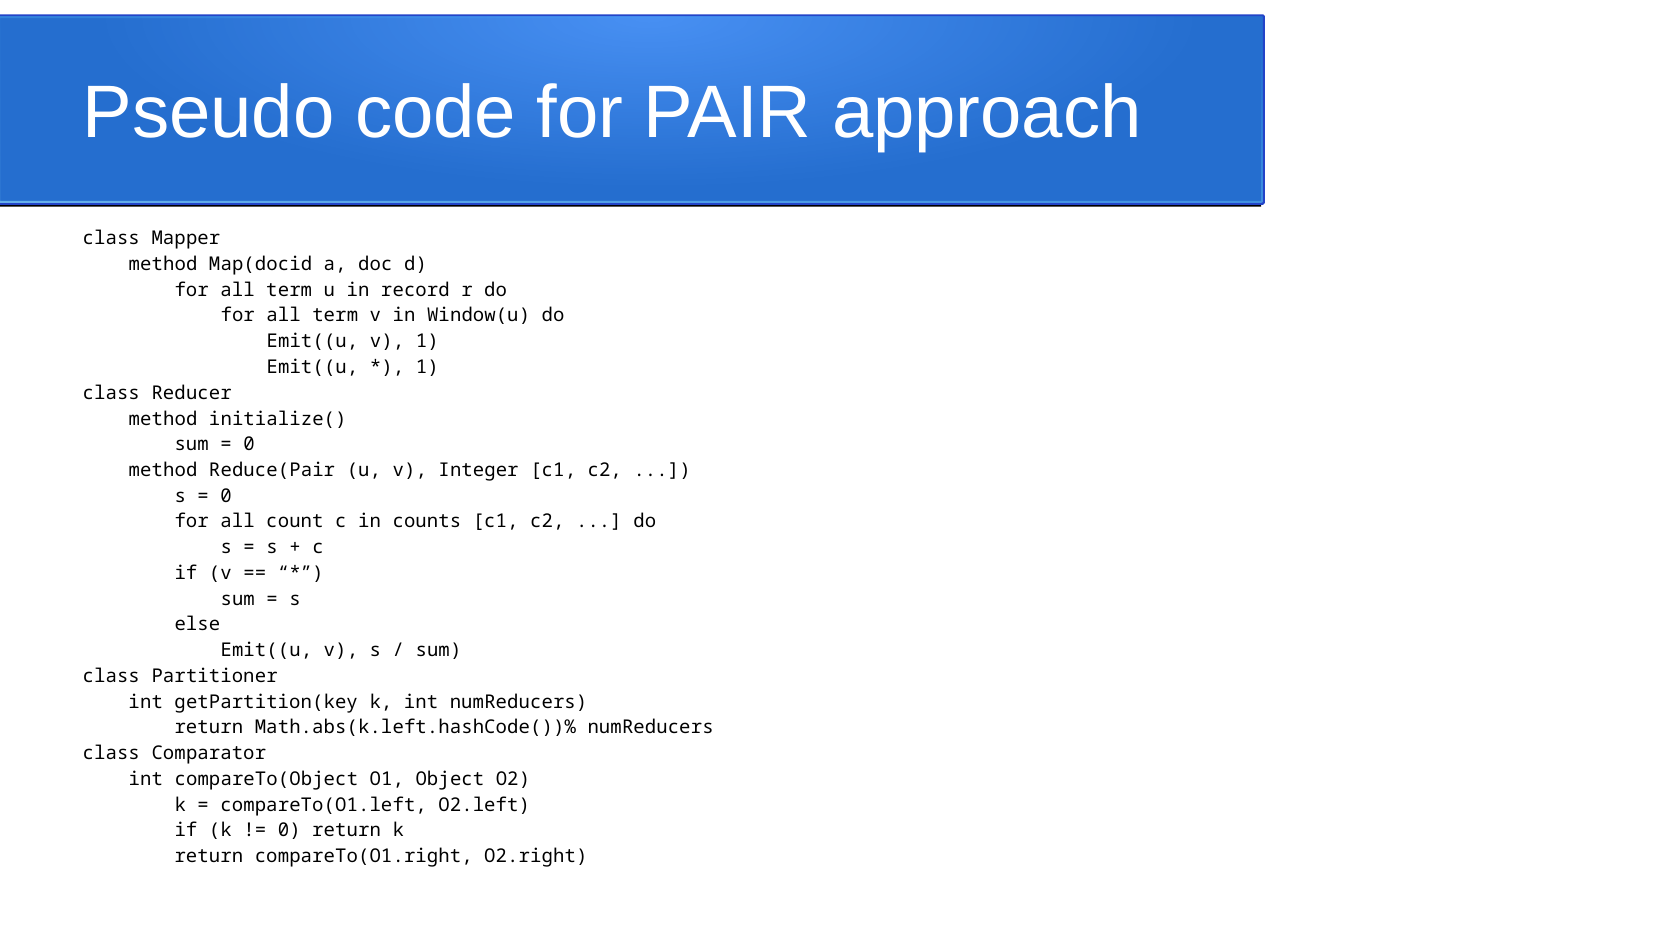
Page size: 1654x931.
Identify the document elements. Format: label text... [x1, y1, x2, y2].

list class Mapper method Map(docid a, doc d) for all term u in record r do for all term v in Window(u) do Emit((u, v), 1) Emit((u, *), 1) class Reducer method initialize() sum = 0 method Reduce(Pair (u, v), Integer [c1, c2, ...]) s = 0 for all count c in counts [c1, c2, ...] do s = s + c if (v == “*”) sum = s else Emit((u, v), s / sum) class Partitioner int getPartition(key k, int numReducers) return Math.abs(k.left.hashCode())% numReducers class Comparator int compareTo(Object O1, Object O2) k = compareTo(O1.left, O2.left) if (k != 0) return k return compareTo(O1.right, O2.right) [82, 224, 1571, 886]
title Pseudo code for PAIR approach [82, 35, 1235, 189]
